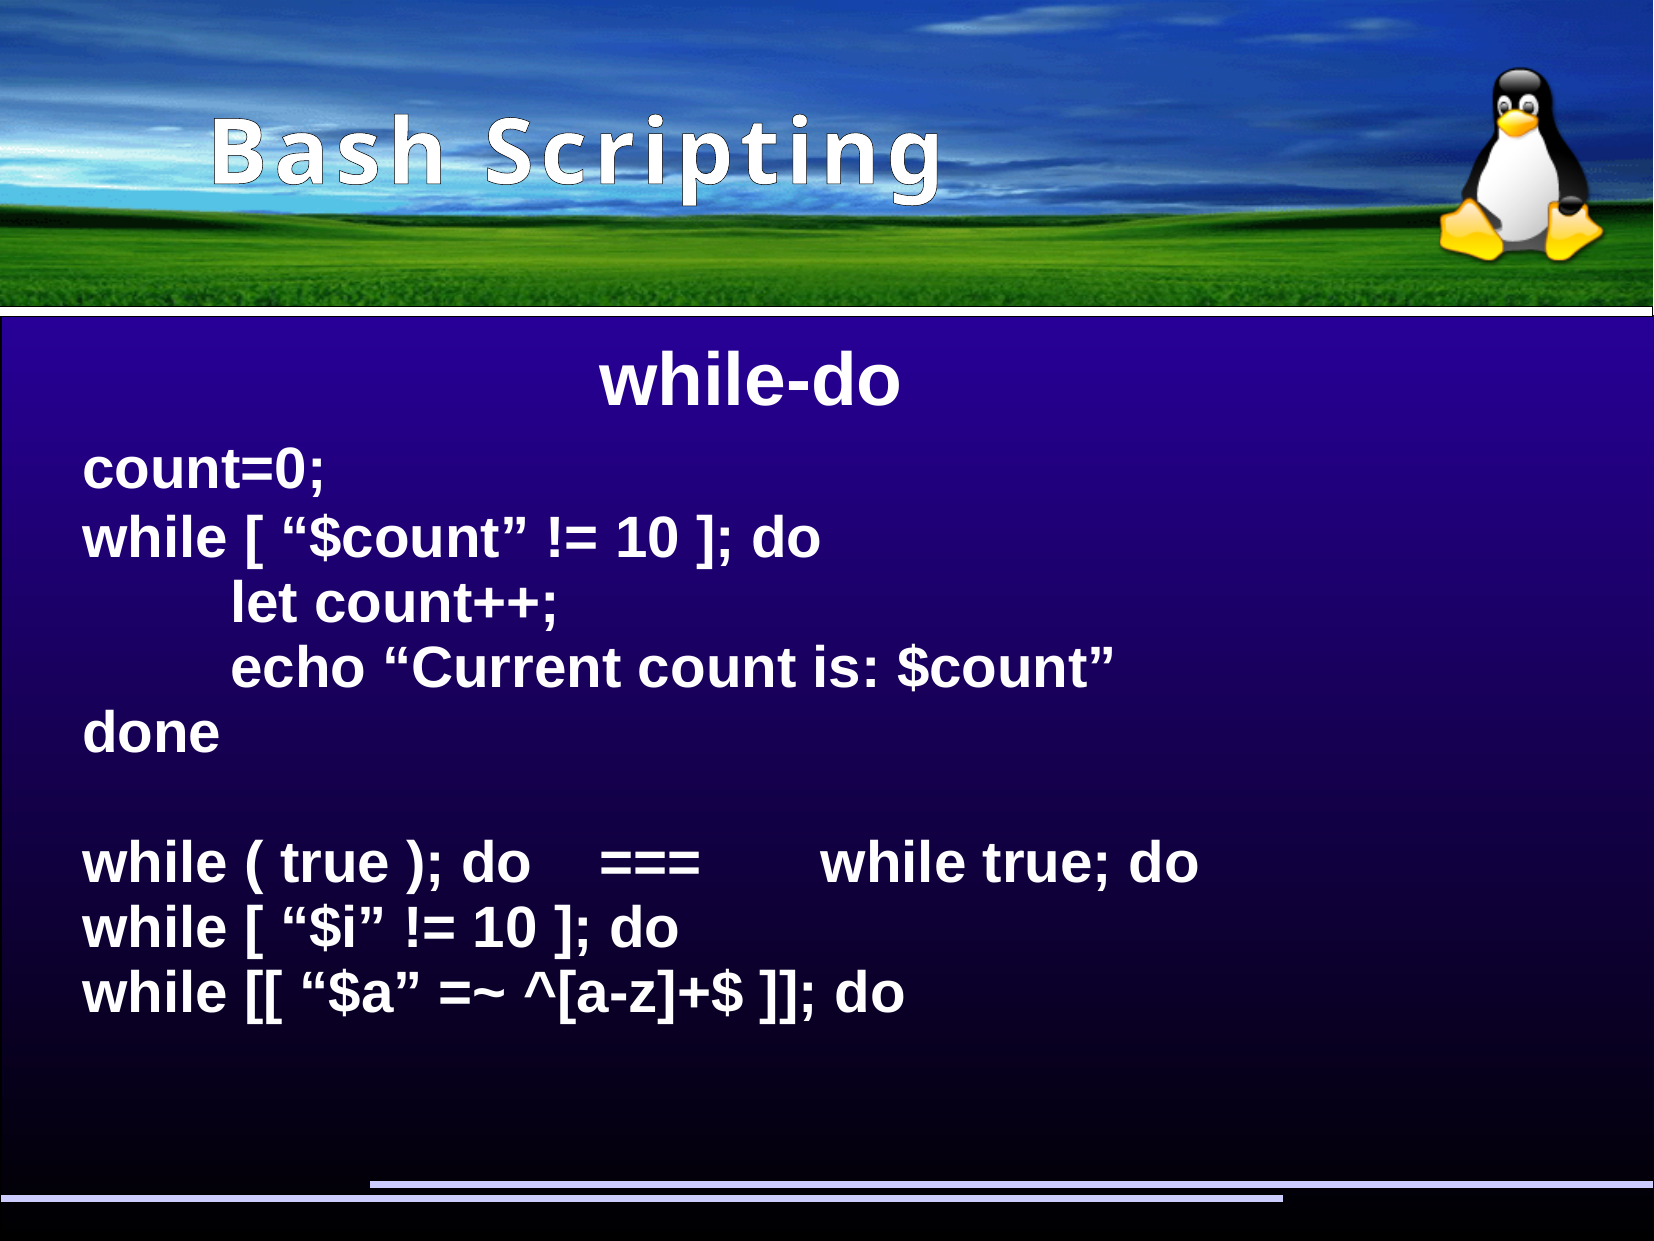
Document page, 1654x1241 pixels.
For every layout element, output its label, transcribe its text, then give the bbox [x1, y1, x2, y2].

text_box while-do count=0; while [ “$count” != 10 ]; do let count++; echo “Current count is: $count” done while ( true ); do === while true; do while [ “$i” != 10 ]; do while [[ “$a” =~ ^[a-z]+$ ]]; do [8, 337, 1644, 1156]
text_box [0, 306, 1653, 1241]
title Bash Scripting [206, 44, 1416, 252]
picture [0, 0, 1653, 306]
